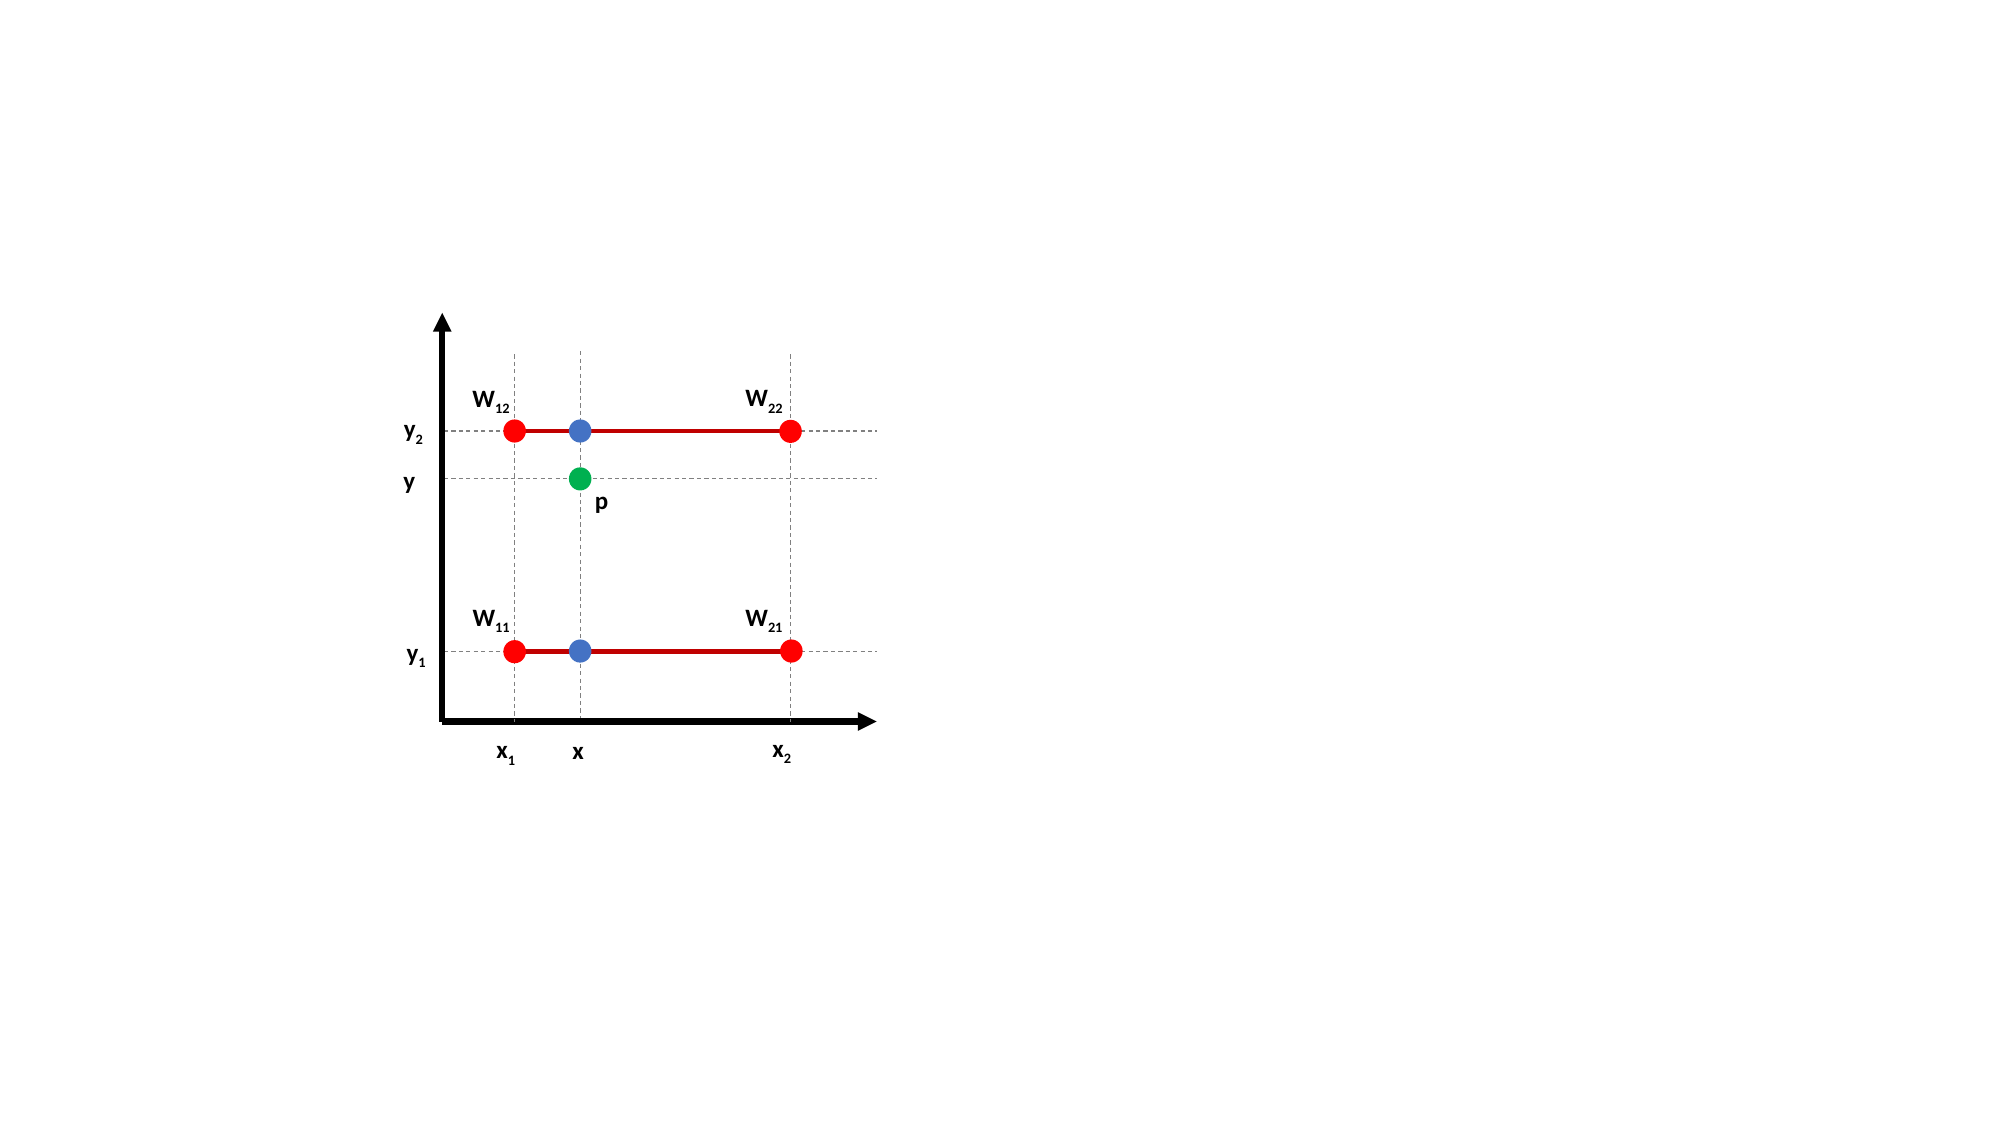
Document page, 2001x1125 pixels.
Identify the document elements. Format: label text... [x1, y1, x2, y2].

text_box [569, 640, 591, 662]
text_box W12 [457, 375, 537, 424]
text_box y1 [391, 628, 458, 678]
text_box [569, 420, 591, 442]
text_box y2 [389, 405, 455, 455]
text_box W21 [730, 594, 816, 643]
text_box x1 [481, 726, 548, 776]
text_box [504, 424, 525, 442]
text_box p [580, 476, 646, 522]
text_box y [388, 457, 455, 503]
text_box [504, 643, 525, 663]
text_box W11 [457, 594, 542, 643]
text_box [569, 468, 591, 490]
text_box x2 [757, 725, 824, 774]
text_box W22 [730, 374, 810, 424]
text_box [780, 424, 801, 442]
text_box [781, 643, 802, 662]
text_box x [557, 727, 624, 773]
